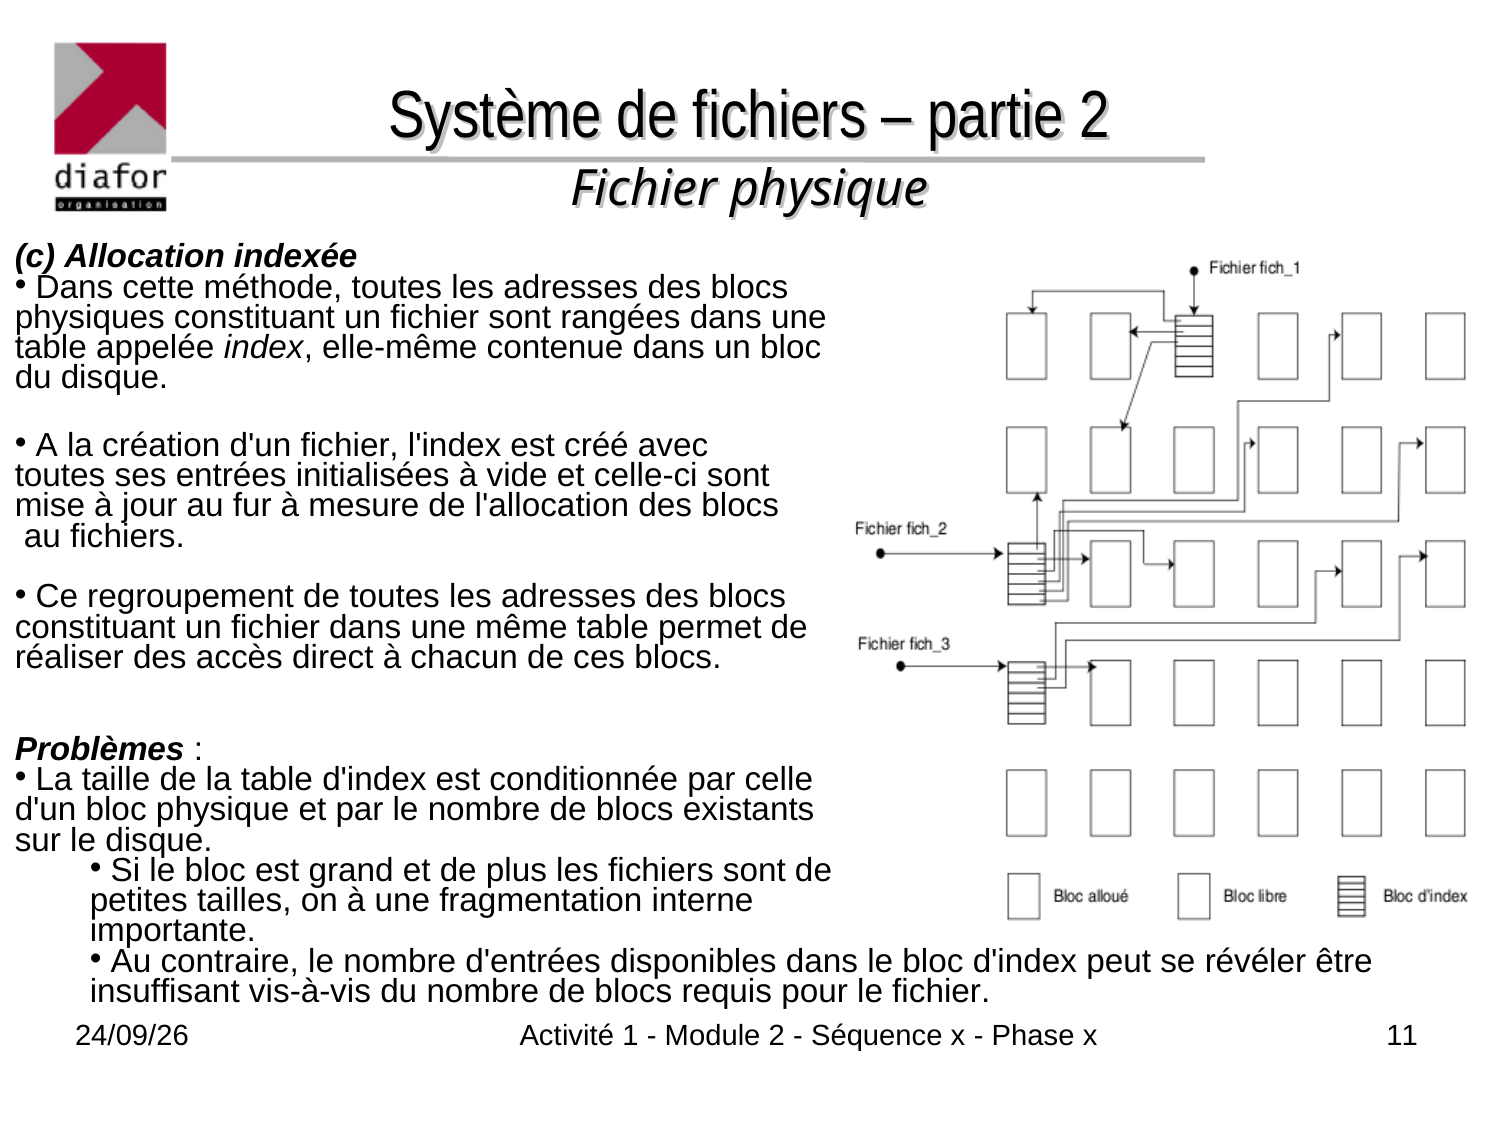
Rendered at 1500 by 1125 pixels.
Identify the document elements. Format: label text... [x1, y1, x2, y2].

text_box Problèmes : La taille de la table d'index est conditionnée par celle d'un bloc physique et par le nombre de blocs existants sur le disque. Si le bloc est grand et de plus les fichiers sont de petites tailles, on à une fragmentation interne importante. Au contraire, le nombre d'entrées disponibles dans le bloc d'index peut se révéler être insuffisant vis-à-vis du nombre de blocs requis pour le fichier. [0, 728, 1400, 1017]
picture [53, 42, 168, 213]
picture [832, 242, 1483, 928]
text_box (c) Allocation indexée Dans cette méthode, toutes les adresses des blocs physiques constituant un fichier sont rangées dans une table appelée index, elle-même contenue dans un bloc du disque. A la création d'un fichier, l'index est créé avec toutes ses entrées initialisées à vide et celle-ci sont mise à jour au fur à mesure de l'allocation des blocs au fichiers. Ce regroupement de toutes les adresses des blocs constituant un fichier dans une même table permet de réaliser des accès direct à chacun de ces blocs. [0, 236, 853, 682]
title Système de fichiers – partie 2 Fichier physique [75, 45, 1426, 242]
